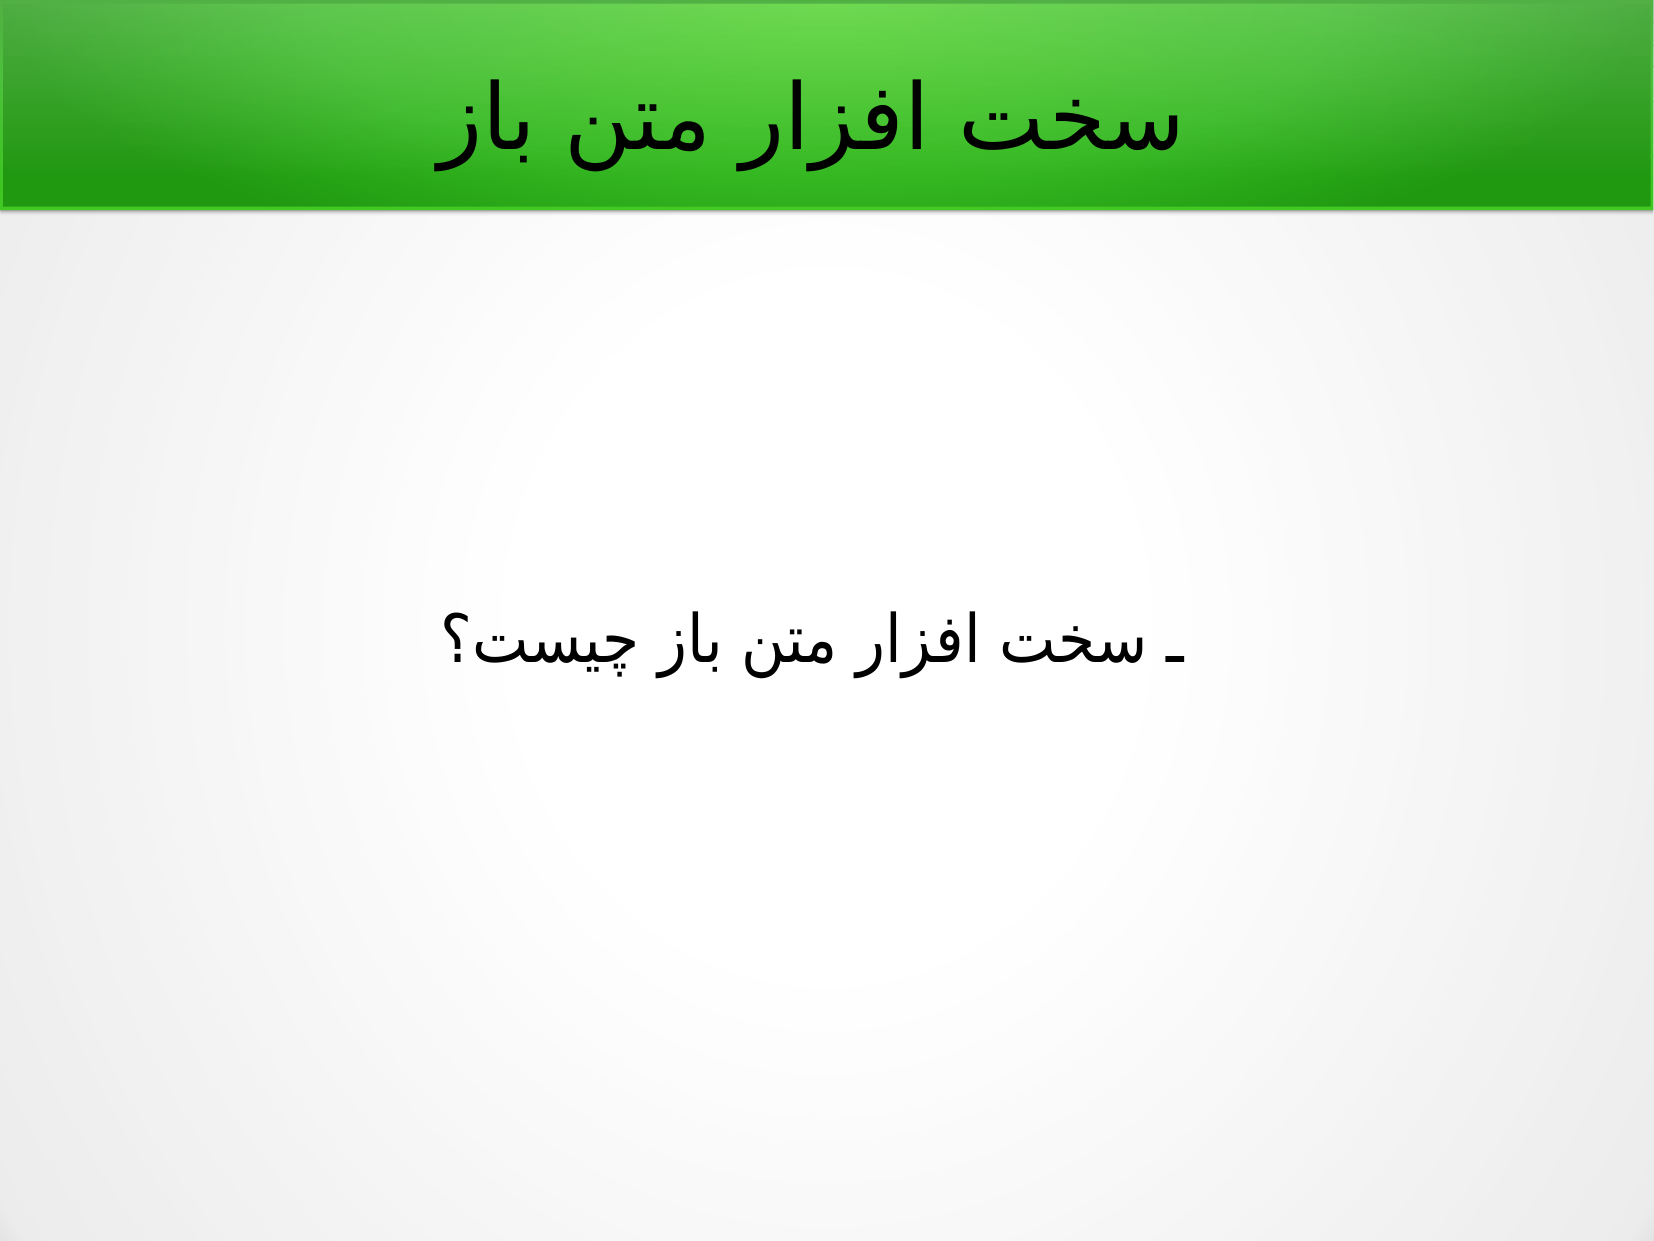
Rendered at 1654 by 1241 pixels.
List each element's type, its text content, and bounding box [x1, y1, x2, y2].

list ـ سخت افزار متن باز چیست؟ [0, 600, 1186, 1241]
title سخت افزار متن باز [82, 47, 1571, 189]
